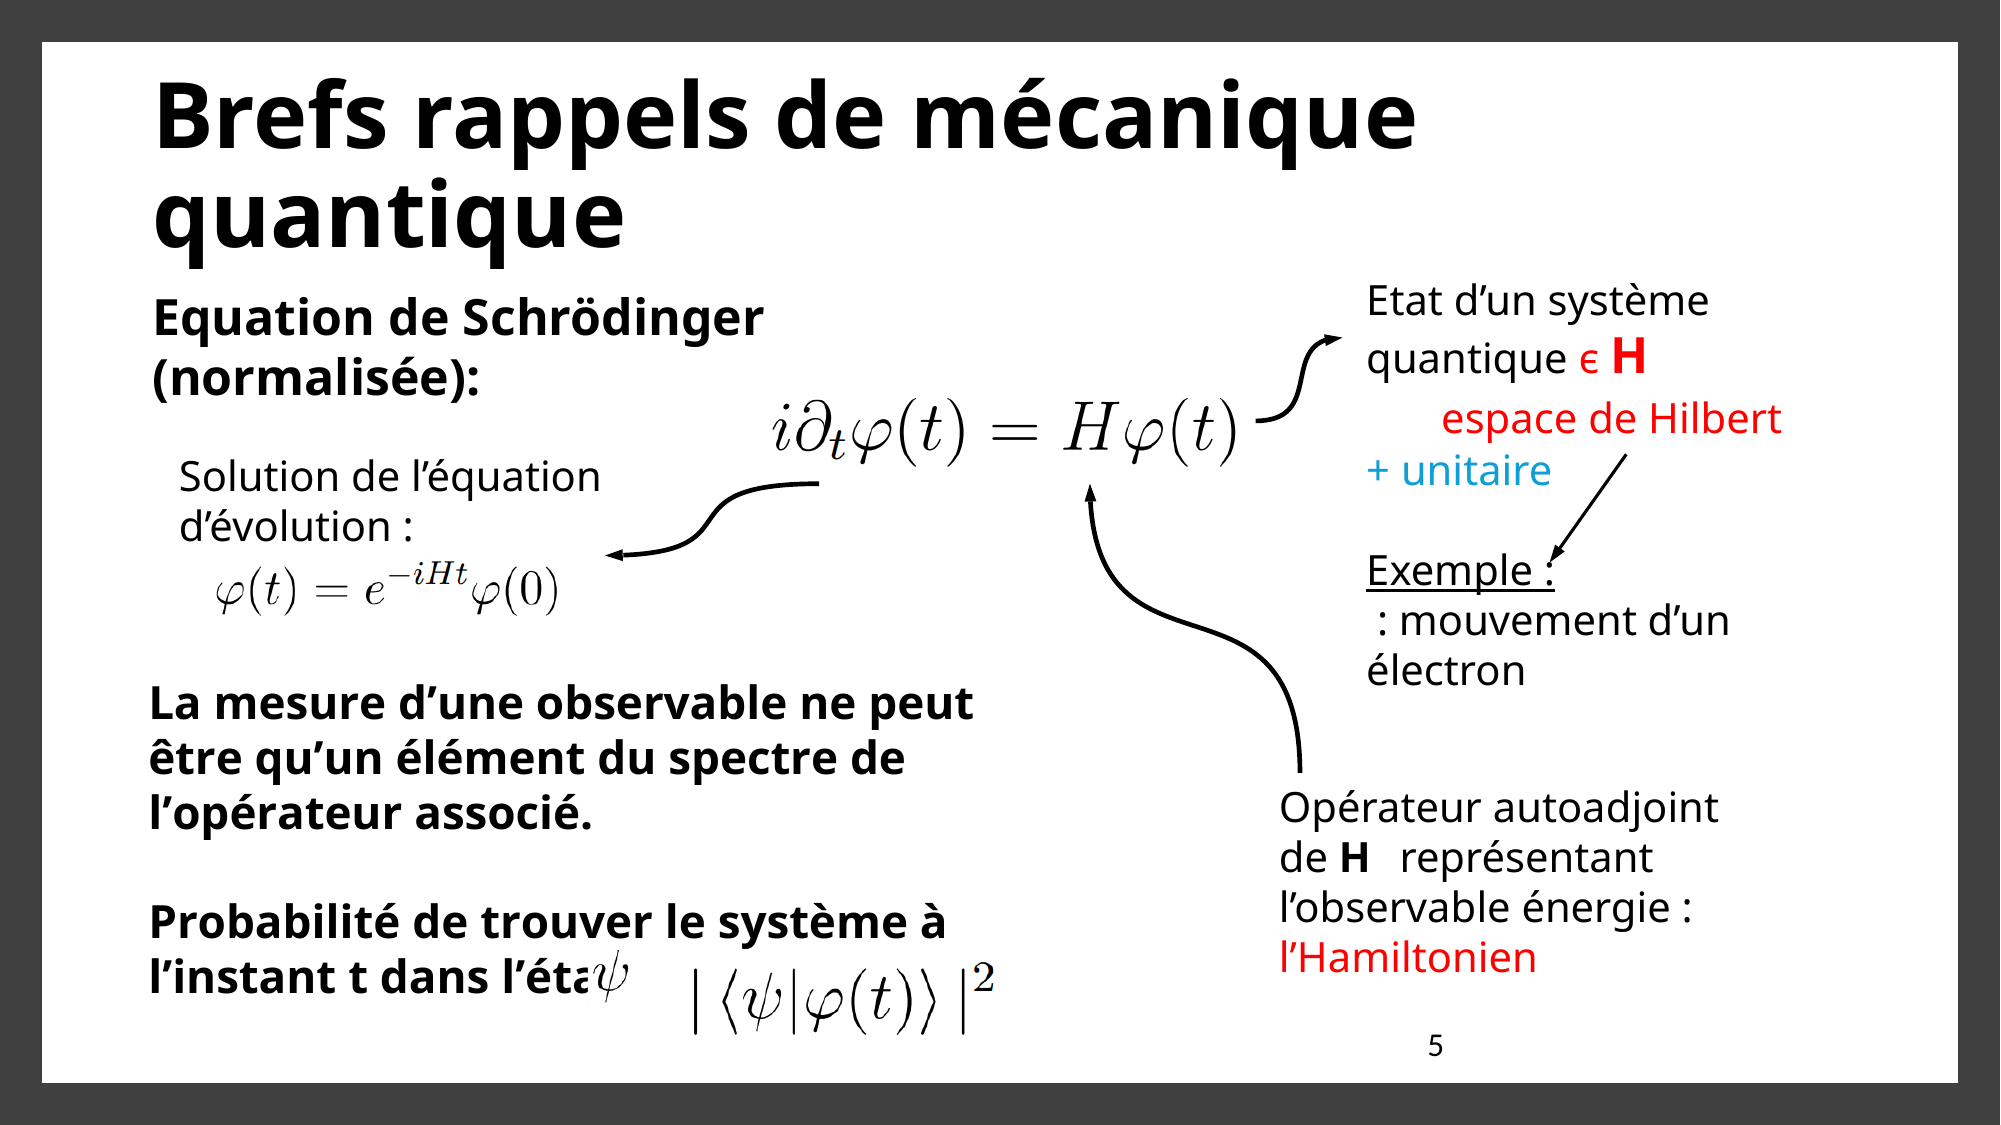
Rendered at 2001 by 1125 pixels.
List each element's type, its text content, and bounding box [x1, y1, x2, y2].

title Brefs rappels de mécanique quantique [137, 59, 1863, 278]
text_box Opérateur autoadjoint de H représentant l’observable énergie : l’Hamiltonien [1264, 772, 1754, 991]
text_box Solution de l’équation d’évolution : [163, 441, 654, 559]
picture [587, 950, 633, 1004]
picture [190, 559, 572, 633]
text_box Etat d’un système quantique є H espace de Hilbert + unitaire Exemple : : mouvement d’un électron [1351, 266, 1841, 807]
picture [684, 958, 994, 1043]
text_box La mesure d’une observable ne peut être qu’un élément du spectre de l’opérateur associé. Probabilité de trouver le système à l’instant t dans l’état : [133, 665, 1071, 1015]
text_box [0, 0, 2000, 1125]
text_box Equation de Schrödinger (normalisée): [137, 277, 1013, 414]
picture [755, 371, 1245, 484]
